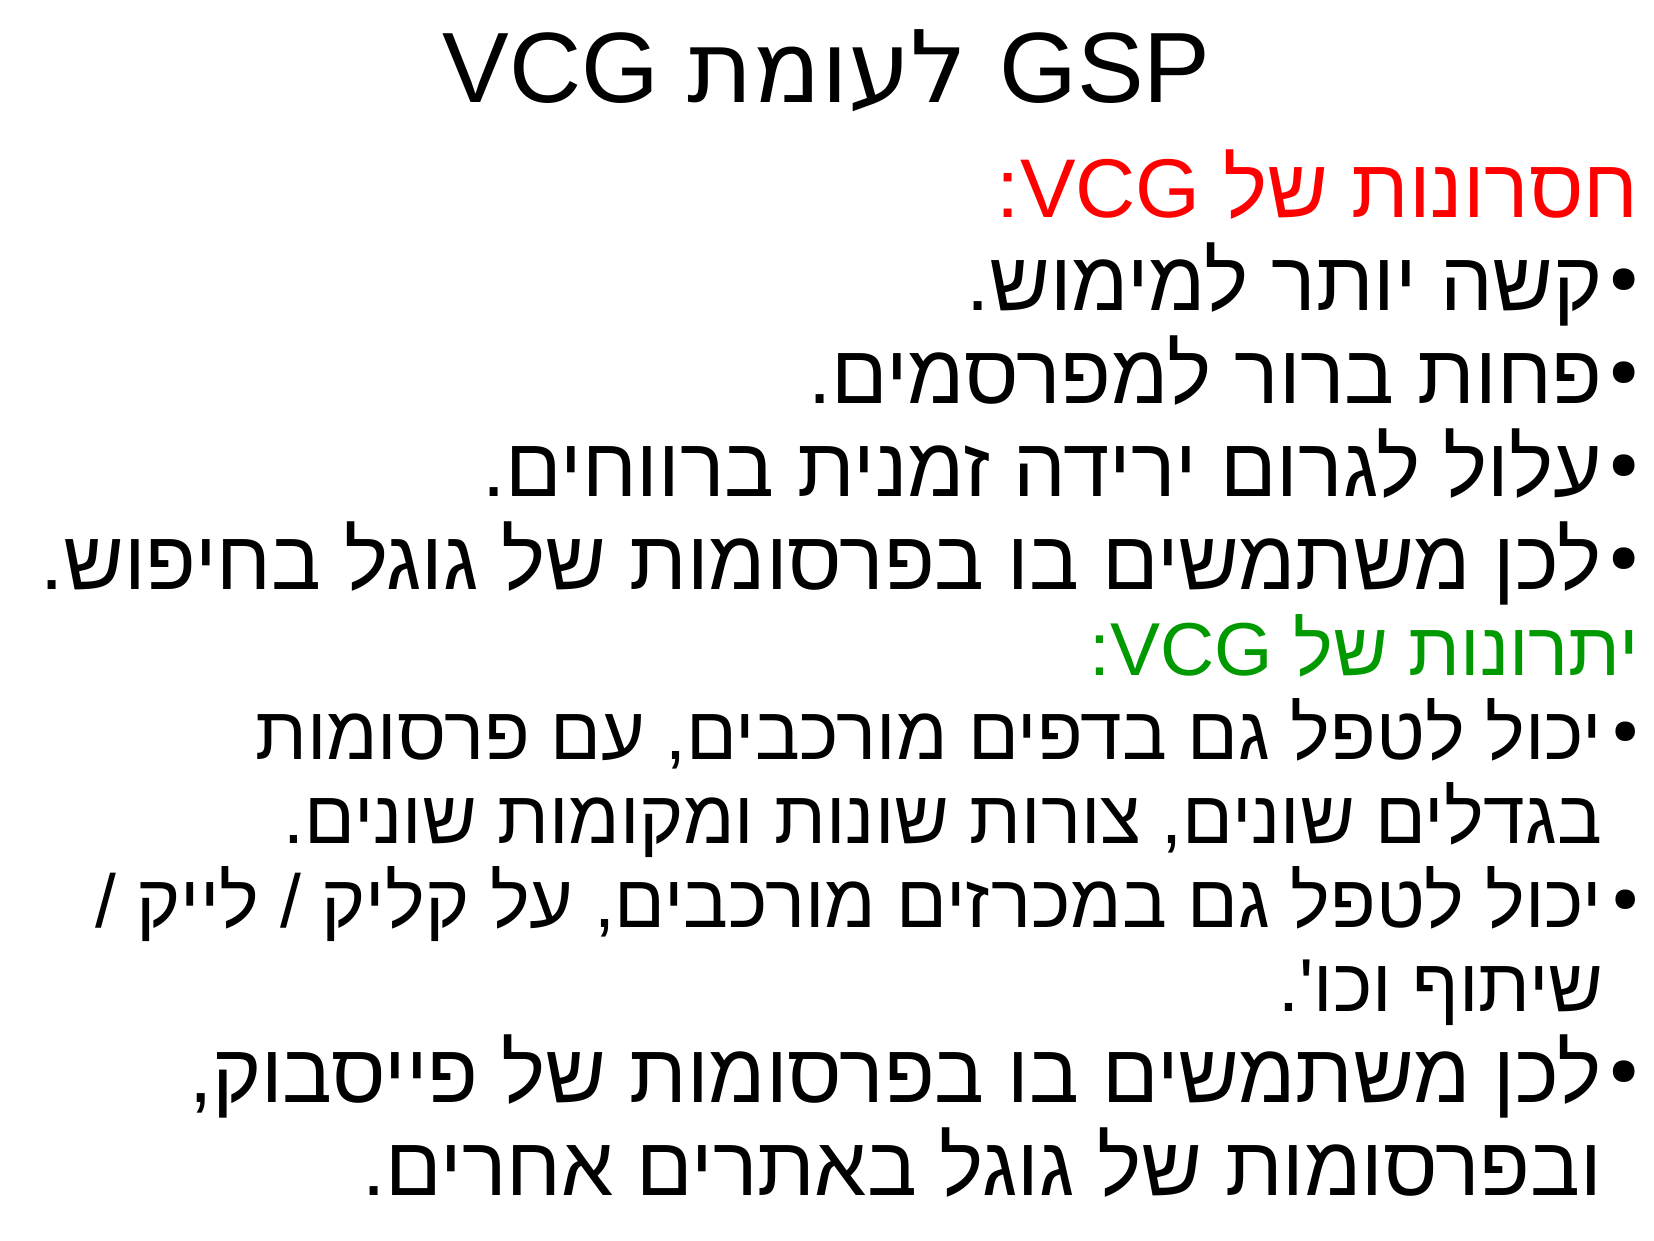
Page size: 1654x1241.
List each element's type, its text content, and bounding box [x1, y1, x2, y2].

text_box חסרונות של VCG: קשה יותר למימוש. פחות ברור למפרסמים. עלול לגרום ירידה זמנית ברווחים. לכן משתמשים בו בפרסומות של גוגל בחיפוש. יתרונות של VCG: יכול לטפל גם בדפים מורכבים, עם פרסומות בגדלים שונים, צורות שונות ומקומות שונים. יכול לטפל גם במכרזים מורכבים, על קליק / לייק / שיתוף וכו'. לכן משתמשים בו בפרסומות של פייסבוק, ובפרסומות של גוגל באתרים אחרים. [18, 135, 1654, 1221]
title VCG לעומת GSP [0, 1, 1654, 136]
